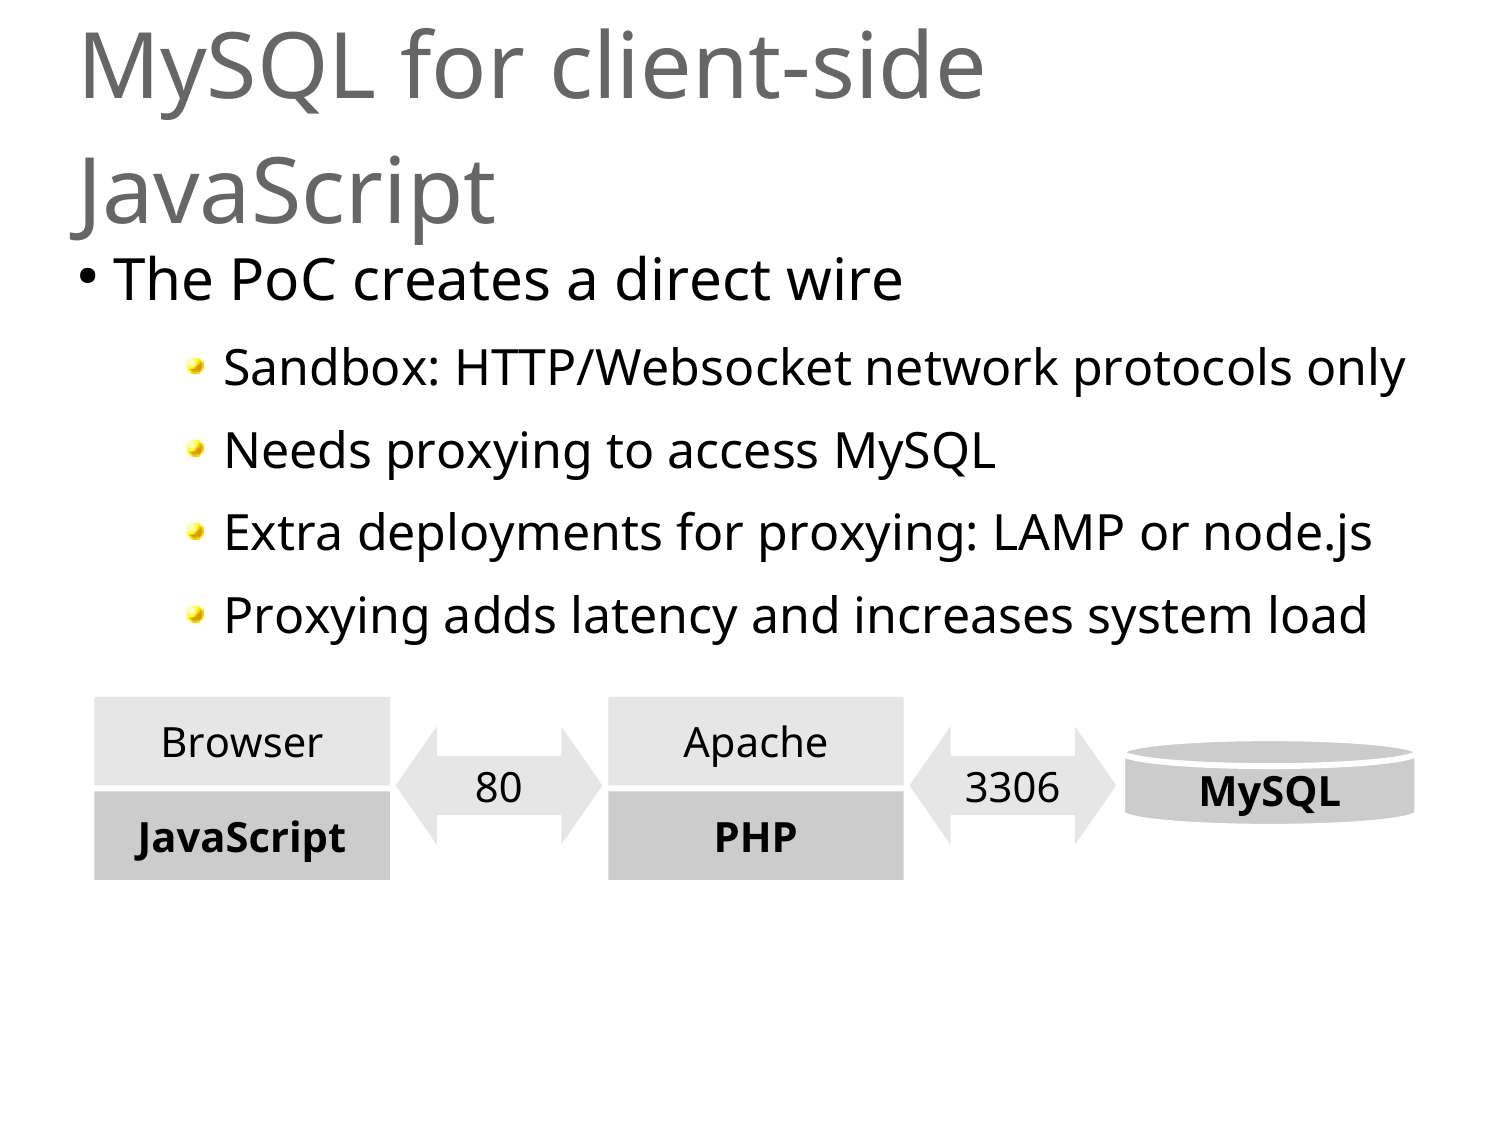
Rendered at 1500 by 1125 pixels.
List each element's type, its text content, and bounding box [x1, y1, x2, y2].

text_box Browser [94, 696, 390, 786]
list The PoC creates a direct wire Sandbox: HTTP/Websocket network protocols only Needs proxying to access MySQL Extra deployments for proxying: LAMP or node.js Proxying adds latency and increases system load [62, 251, 1438, 981]
text_box PHP [608, 791, 904, 880]
text_box 3306 [909, 726, 1117, 845]
title MySQL for client-side JavaScript [62, 0, 1438, 251]
text_box MySQL [1122, 738, 1418, 827]
text_box 80 [395, 726, 603, 845]
text_box Apache [608, 696, 904, 786]
text_box JavaScript [94, 791, 390, 880]
